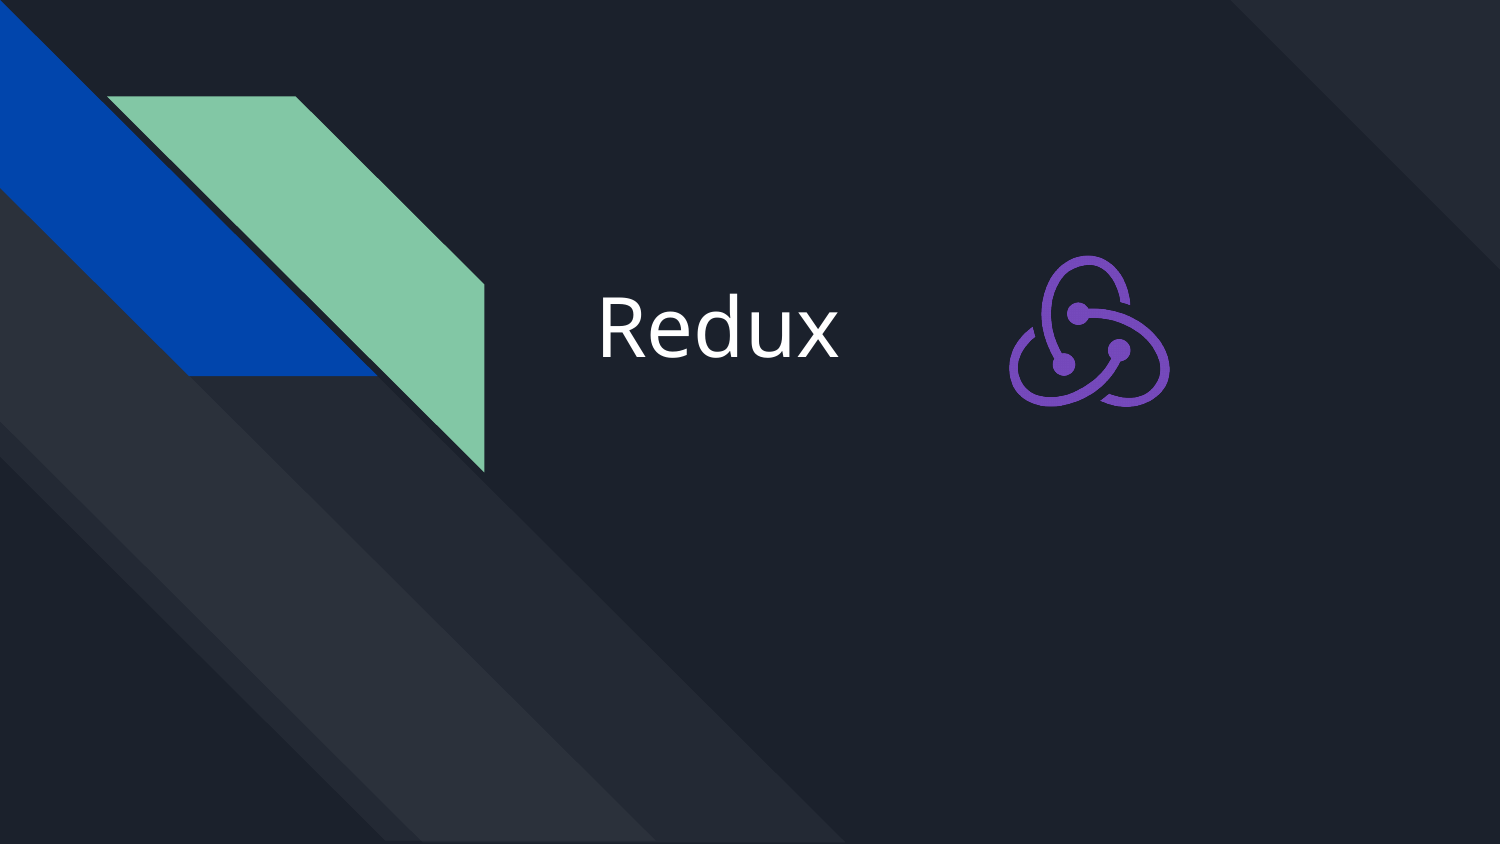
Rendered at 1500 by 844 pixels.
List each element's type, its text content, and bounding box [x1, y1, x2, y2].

title Redux [580, 258, 1404, 518]
picture [1002, 244, 1181, 422]
